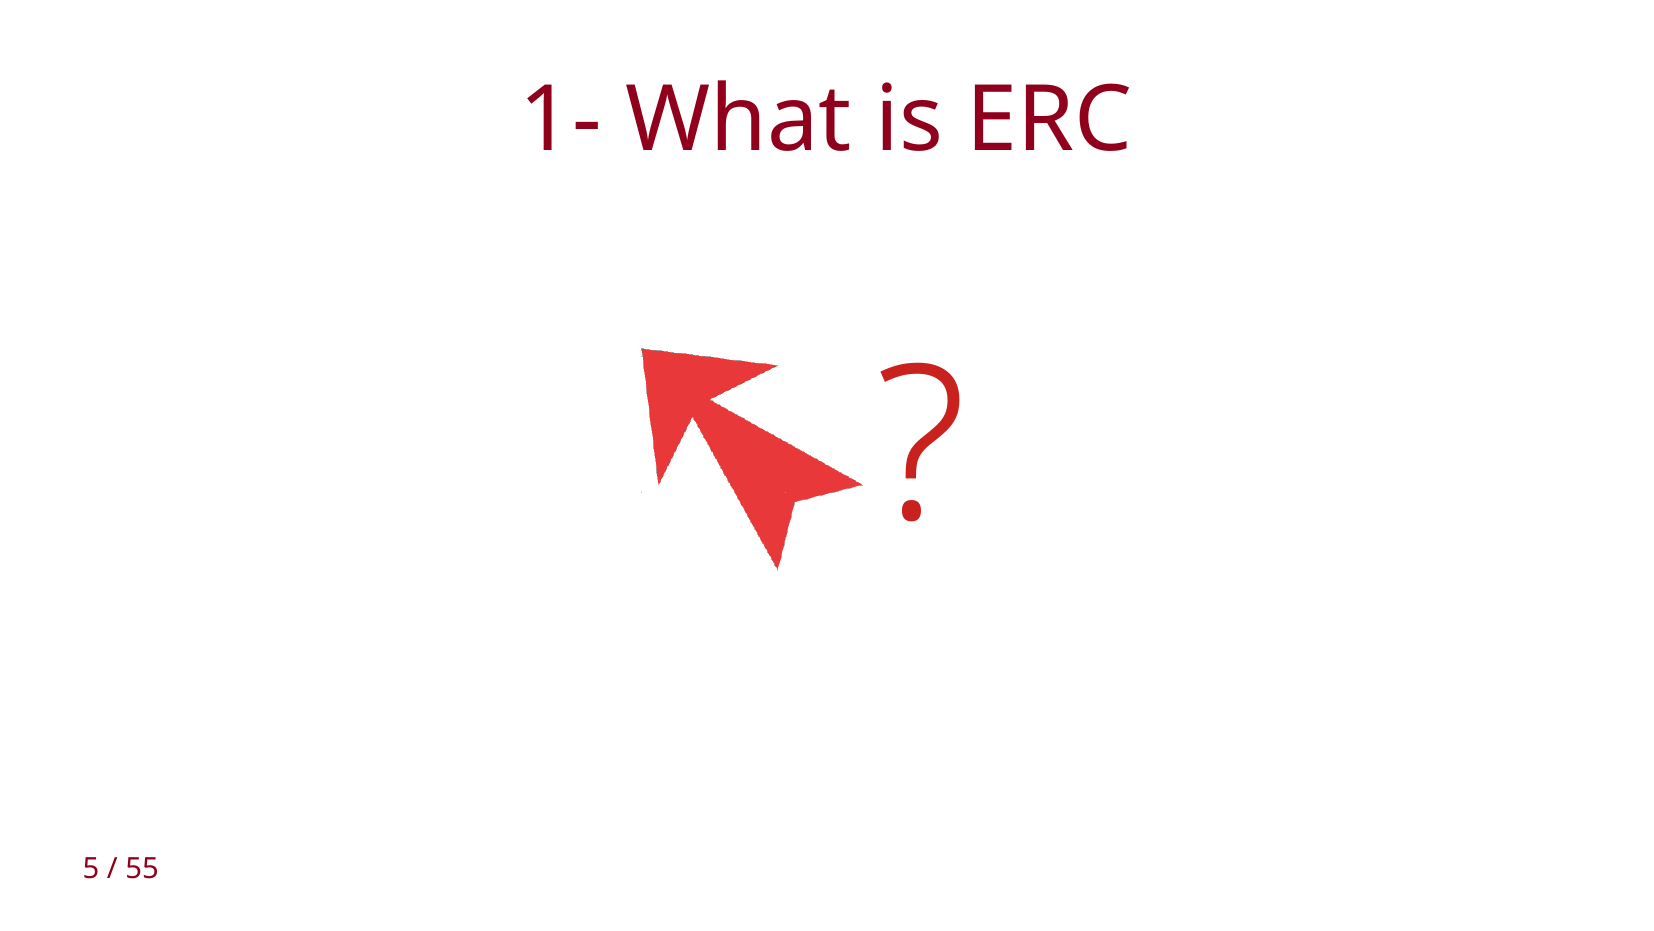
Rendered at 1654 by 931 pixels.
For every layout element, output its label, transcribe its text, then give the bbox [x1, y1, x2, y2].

picture [623, 340, 805, 577]
list ? [805, 289, 1019, 585]
title 1- What is ERC [82, 37, 1571, 193]
